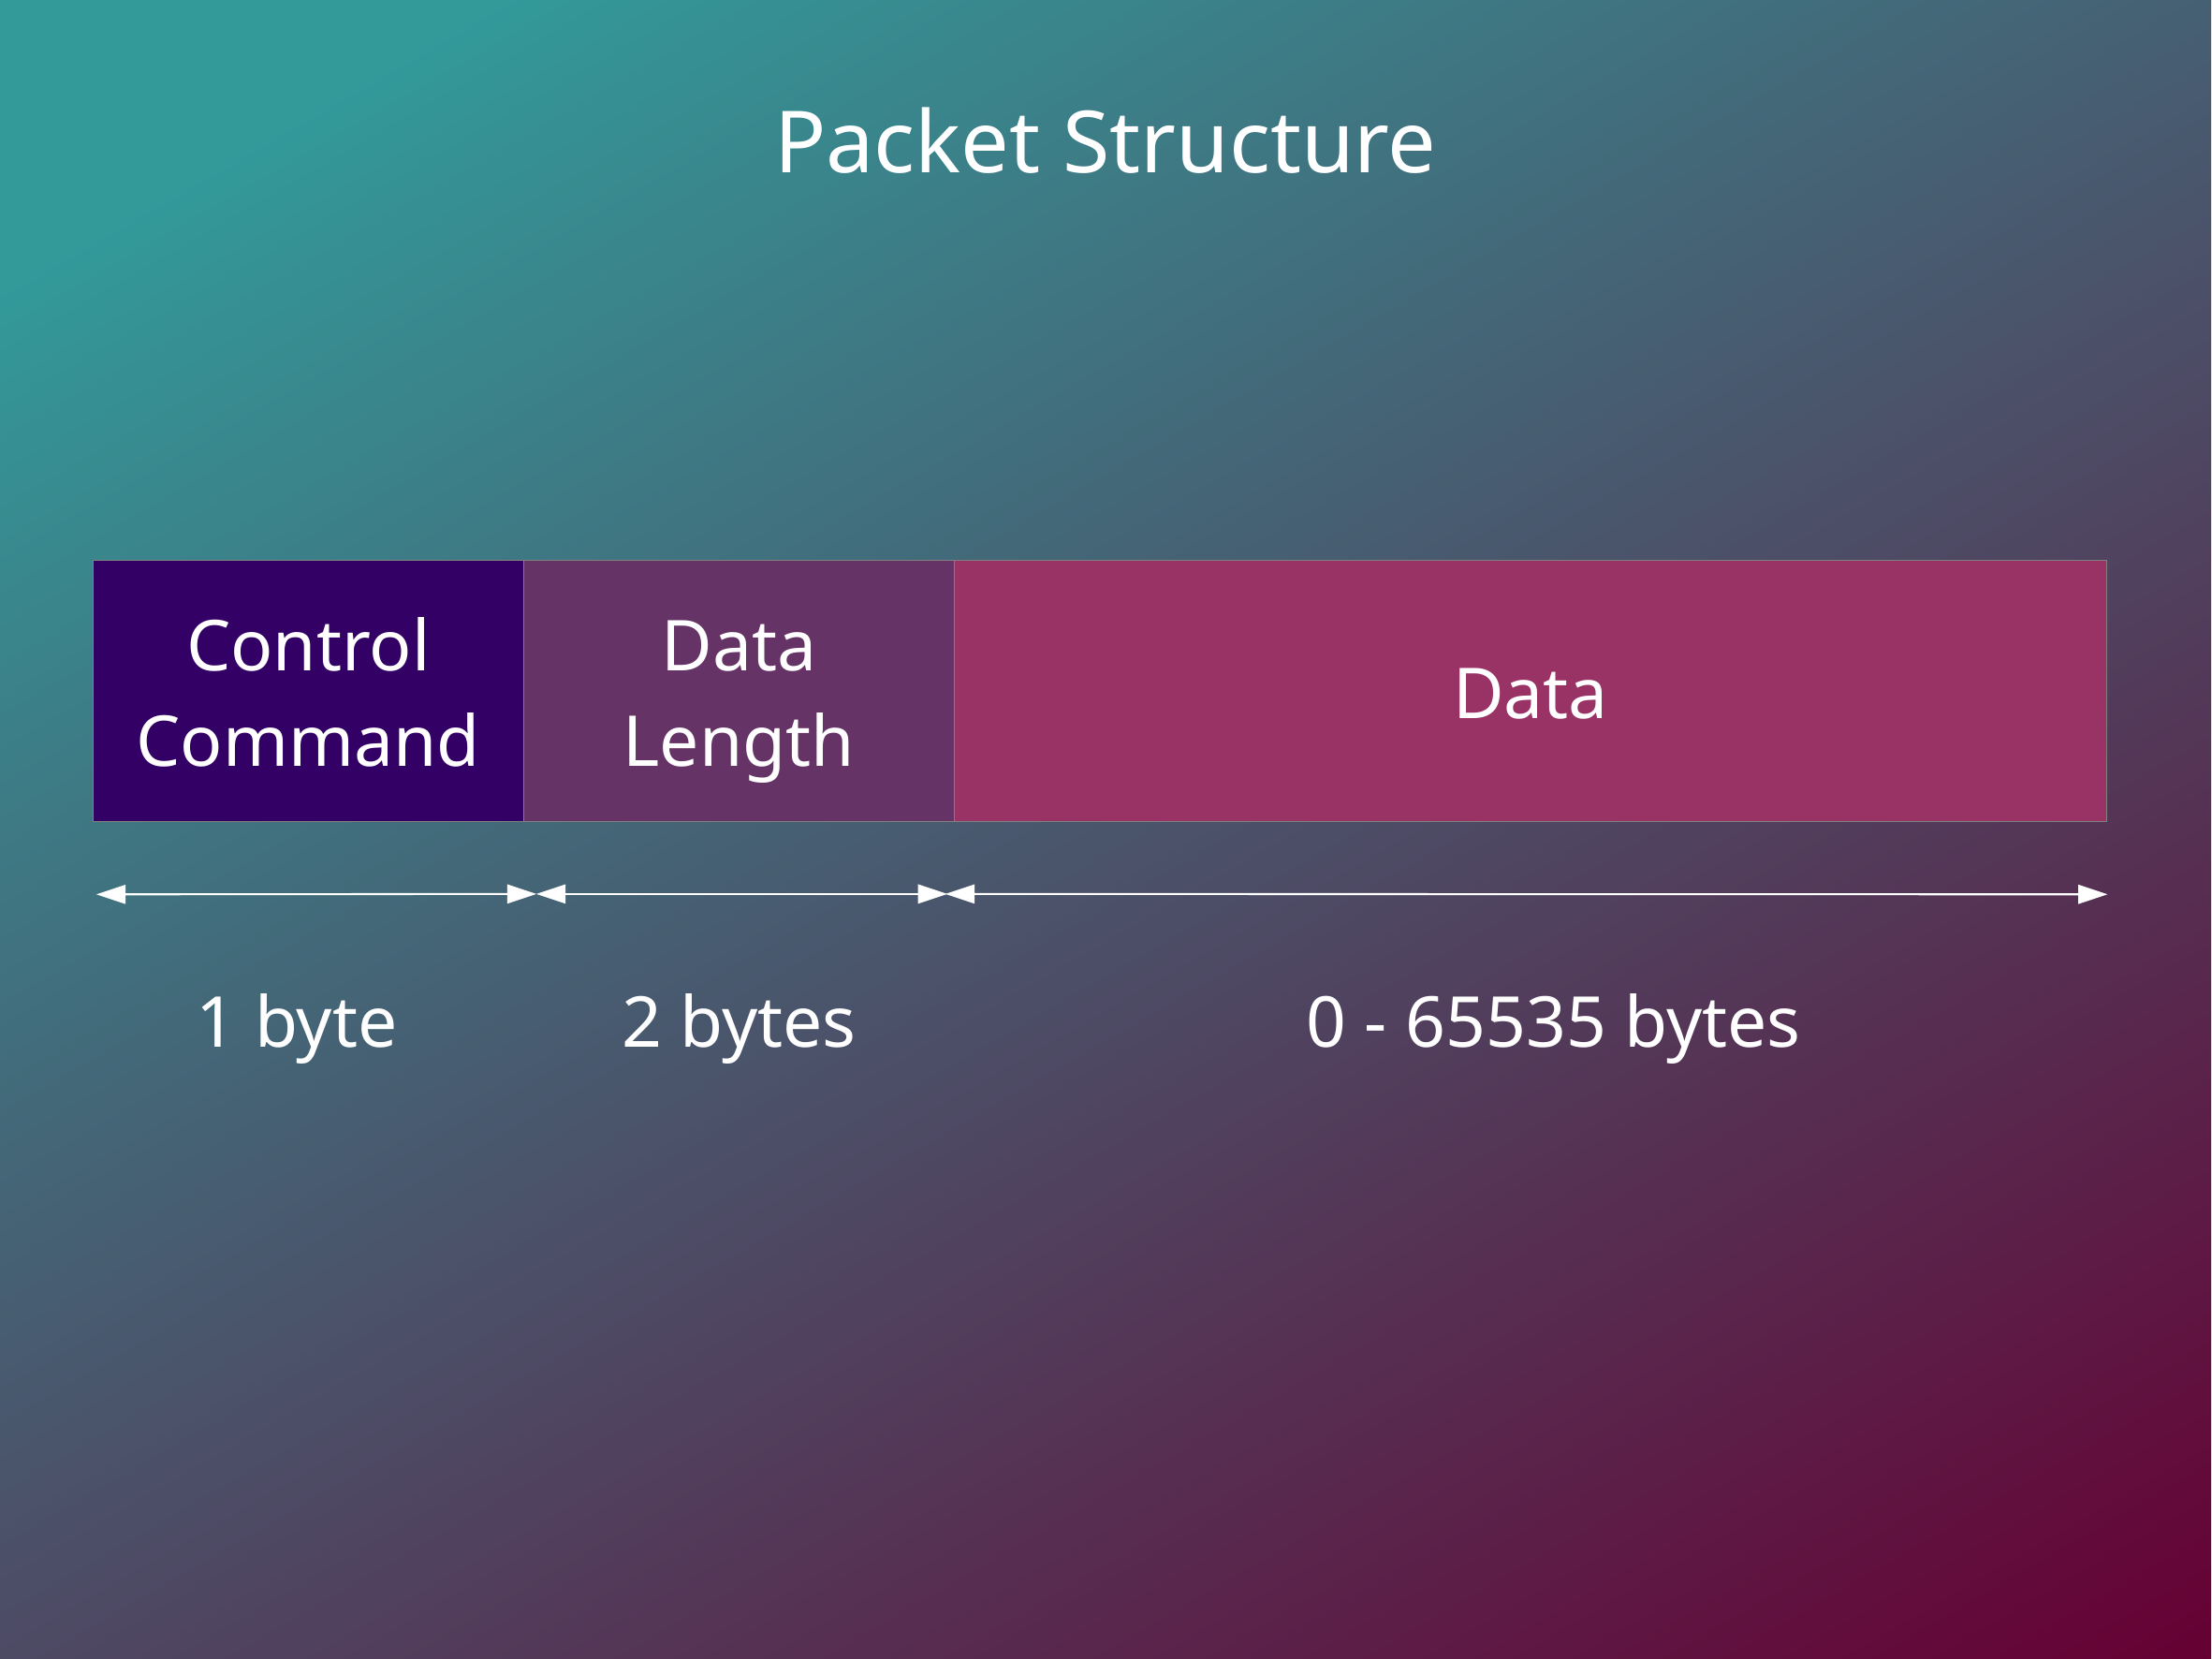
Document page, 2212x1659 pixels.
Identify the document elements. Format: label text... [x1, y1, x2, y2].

text_box Packet Structure [630, 66, 1581, 213]
text_box 0 - 65535 bytes [1262, 964, 1845, 1107]
text_box Data [954, 560, 2107, 822]
text_box Control Command [93, 560, 523, 822]
text_box Data Length [523, 560, 954, 822]
text_box 2 bytes [599, 964, 879, 1107]
text_box 1 byte [156, 964, 437, 1107]
